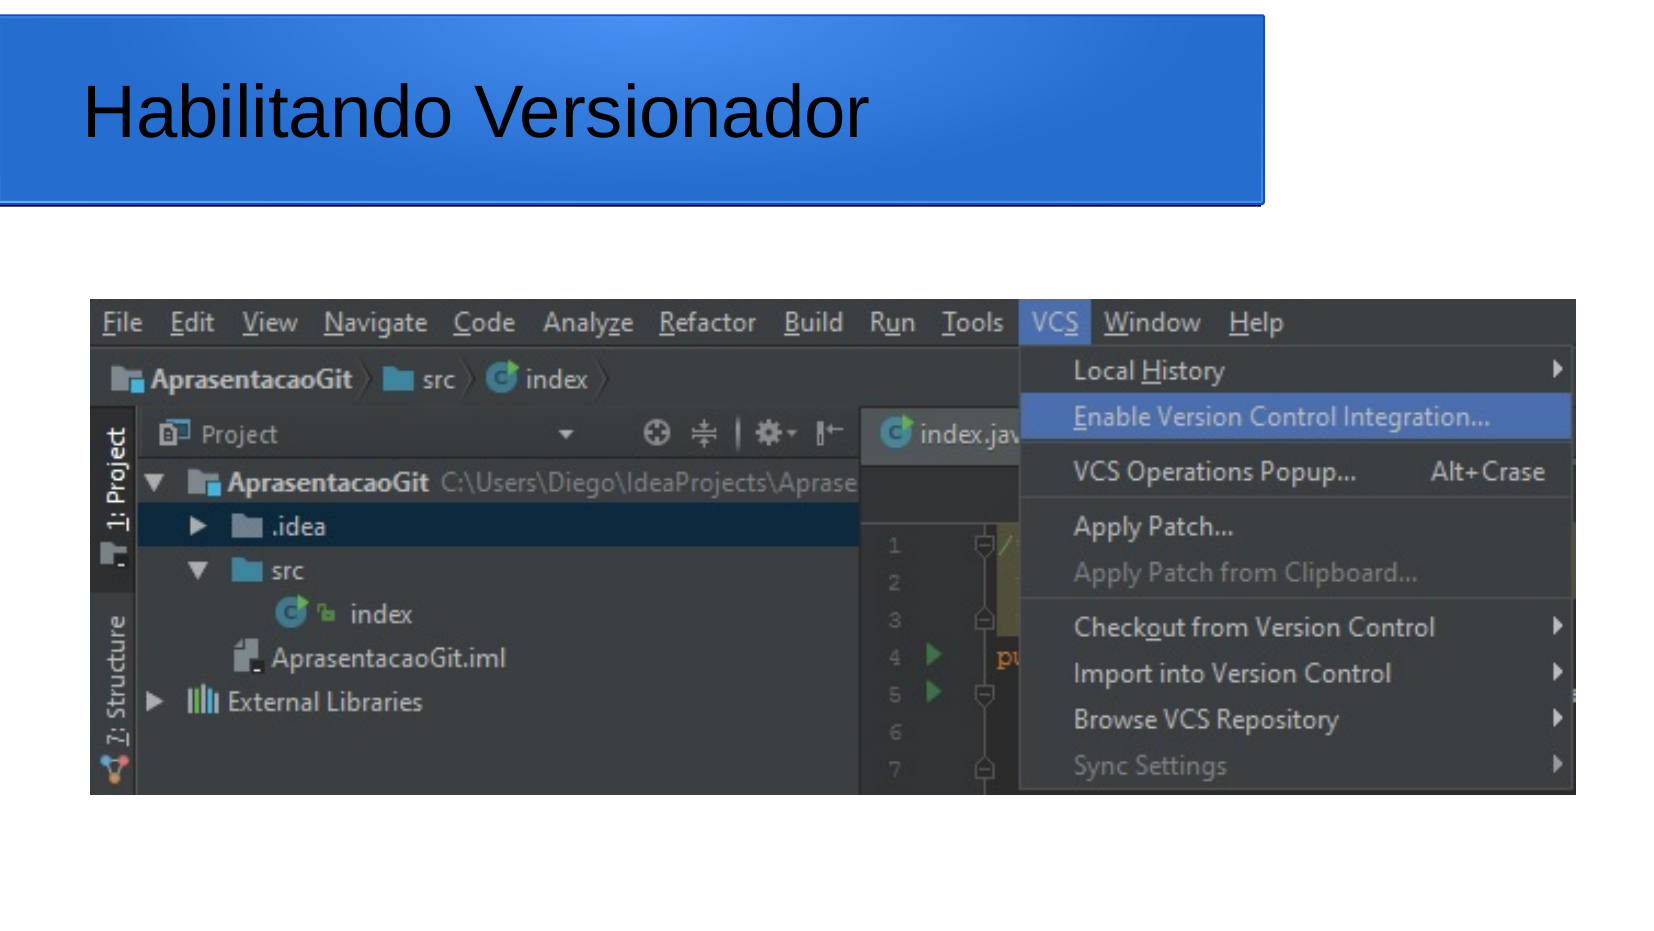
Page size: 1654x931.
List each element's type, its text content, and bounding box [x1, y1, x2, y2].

title Habilitando Versionador [82, 35, 1235, 189]
picture [90, 299, 1576, 796]
